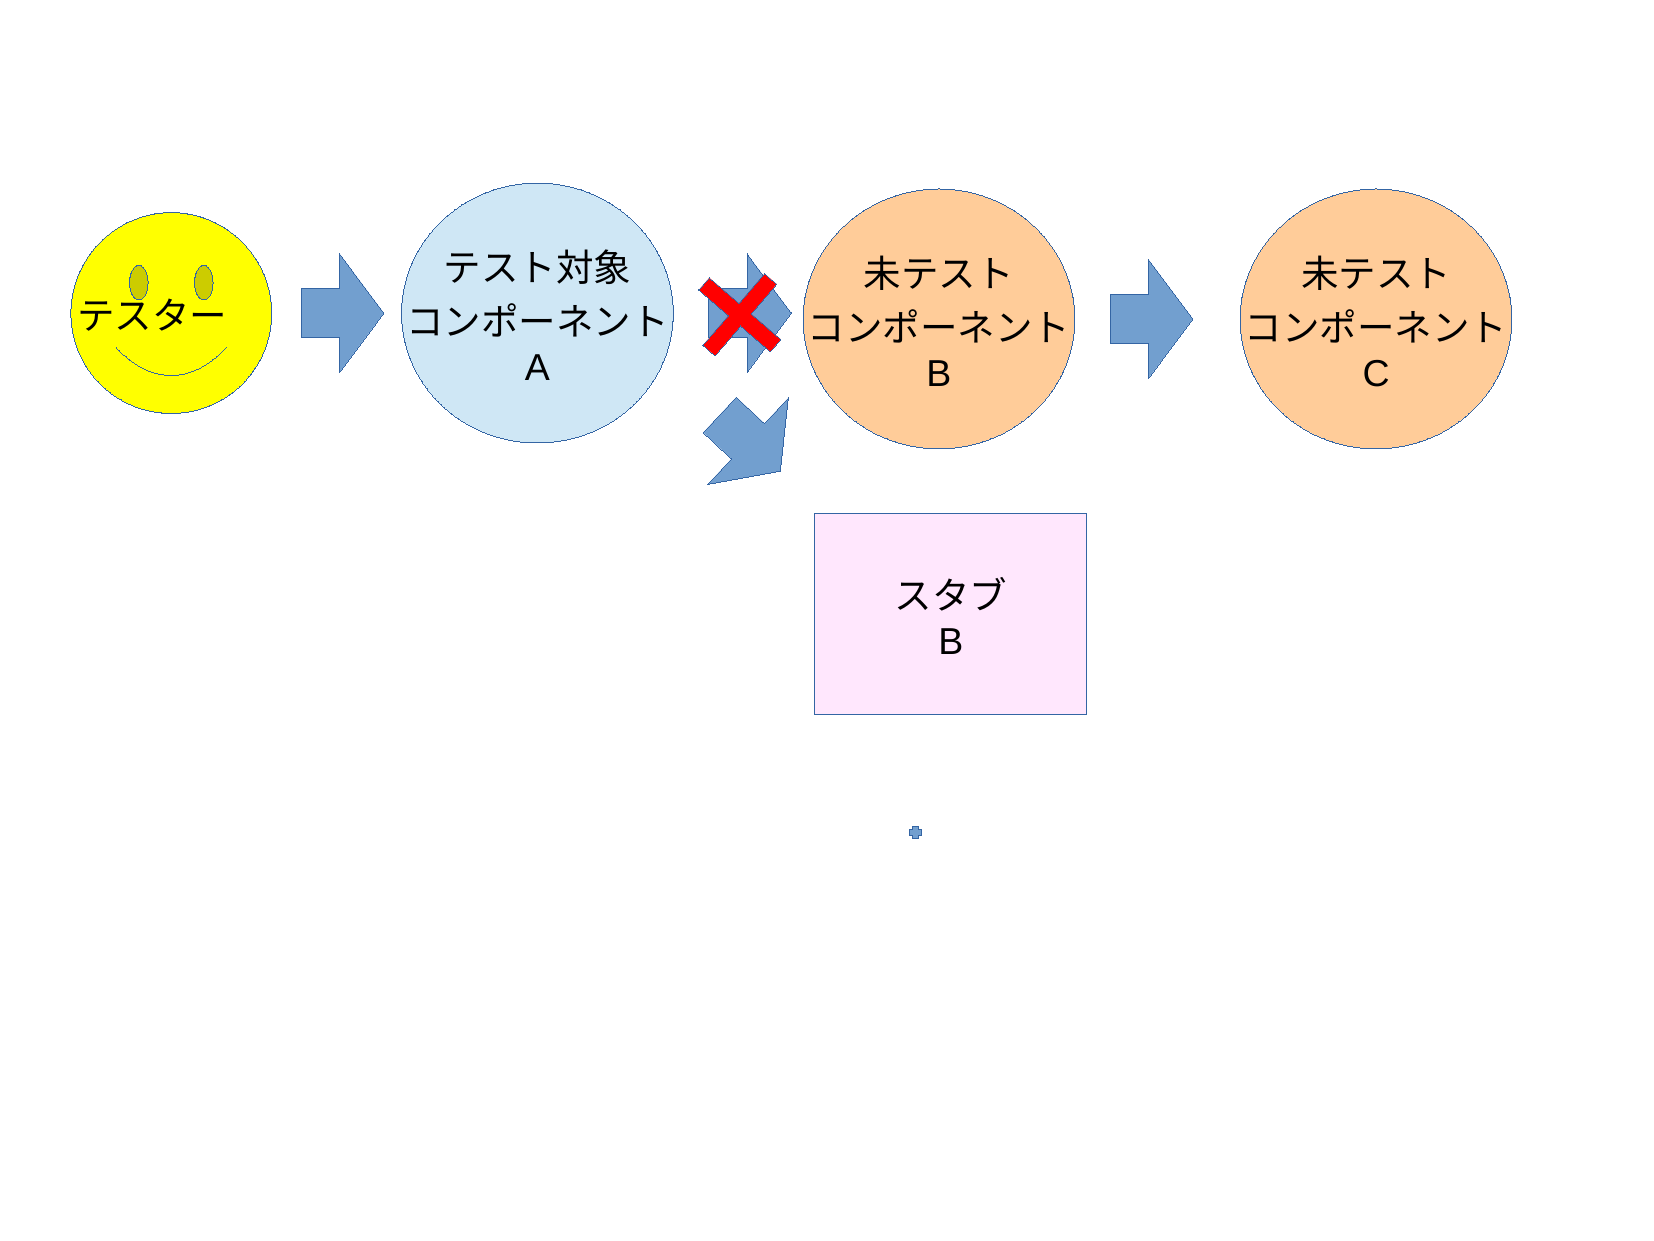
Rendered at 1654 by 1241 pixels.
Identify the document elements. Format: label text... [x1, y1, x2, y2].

text_box [301, 253, 384, 373]
text_box [909, 826, 922, 839]
text_box [698, 253, 792, 373]
text_box [703, 397, 789, 485]
text_box スタブ B [814, 513, 1087, 715]
text_box 未テスト コンポーネント B [803, 188, 1075, 449]
text_box テスト対象 コンポーネント A [401, 183, 674, 443]
text_box [1110, 259, 1193, 379]
text_box 未テスト コンポーネント C [1240, 188, 1512, 449]
text_box テスター [70, 212, 272, 414]
